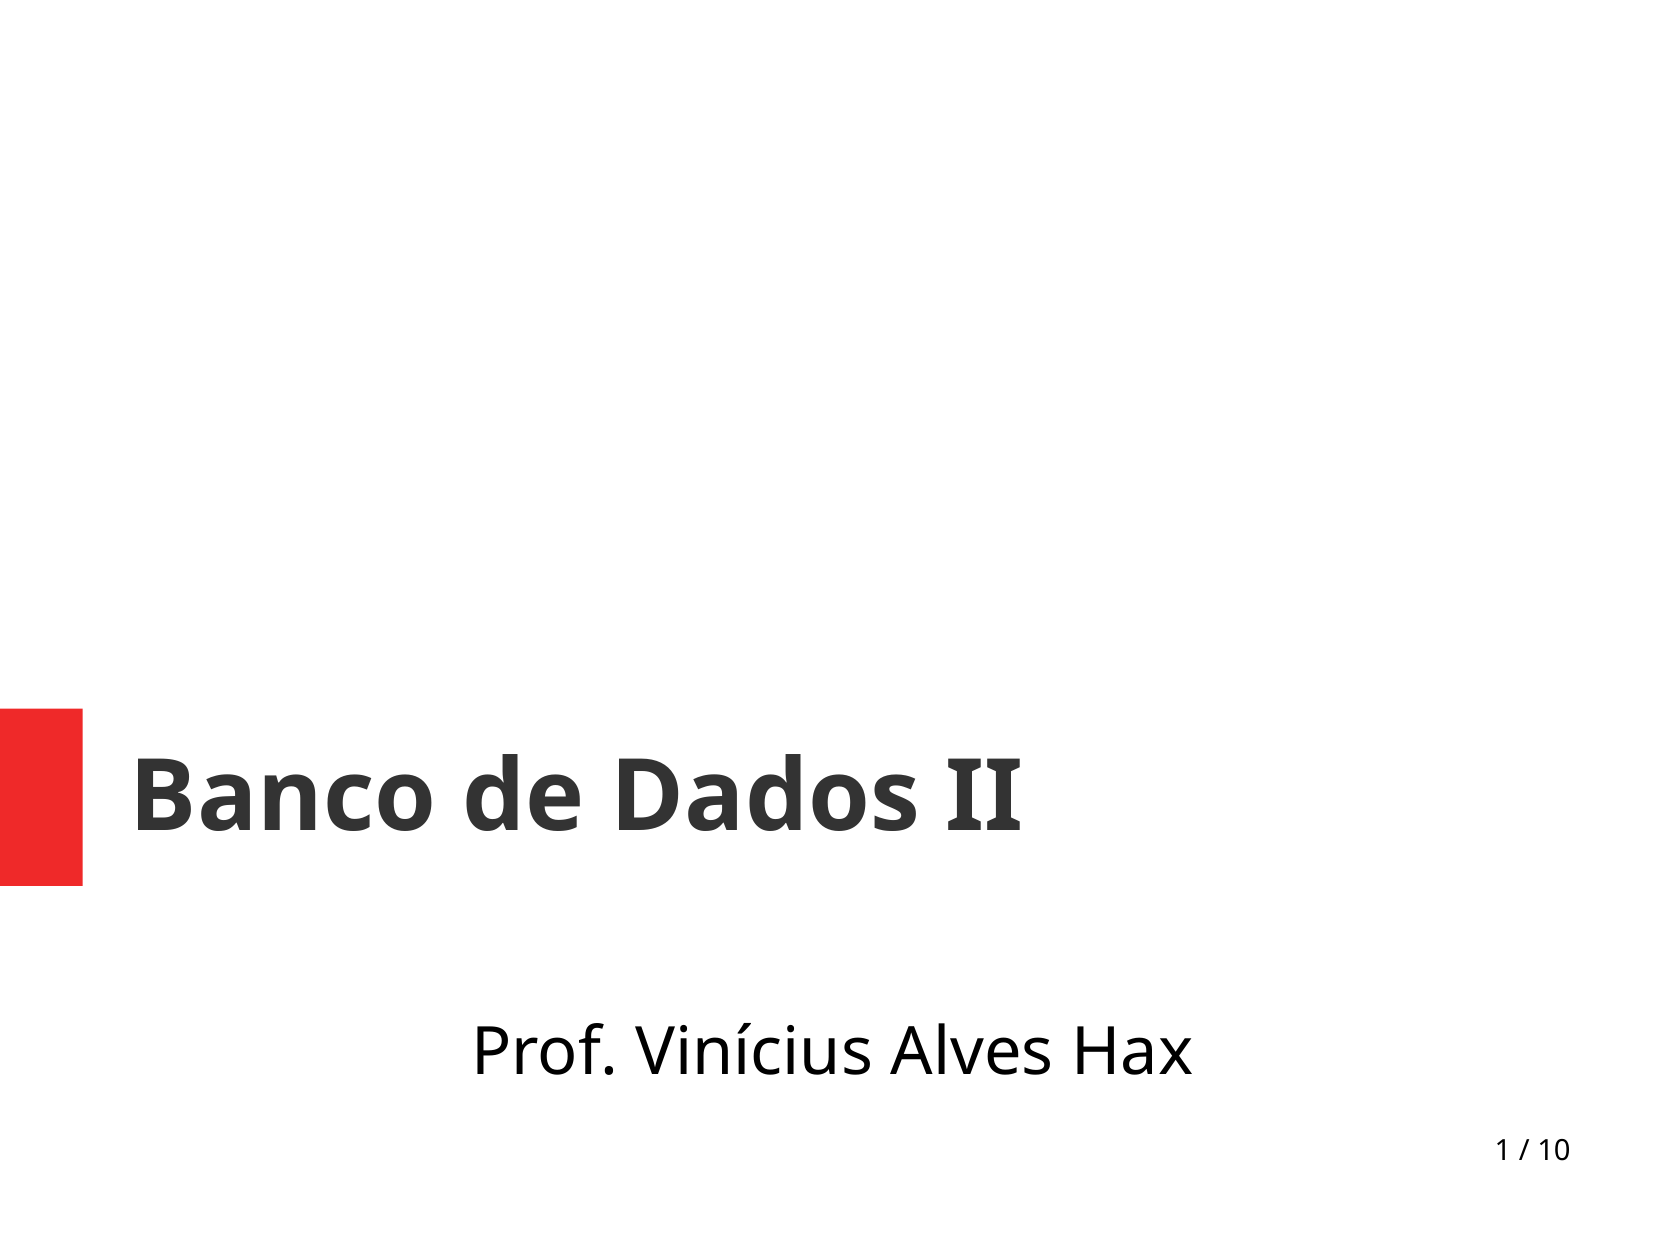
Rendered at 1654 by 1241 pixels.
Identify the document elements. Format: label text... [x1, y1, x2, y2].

title Banco de Dados II [129, 616, 1536, 966]
subtitle Prof. Vinícius Alves Hax [129, 968, 1536, 1130]
